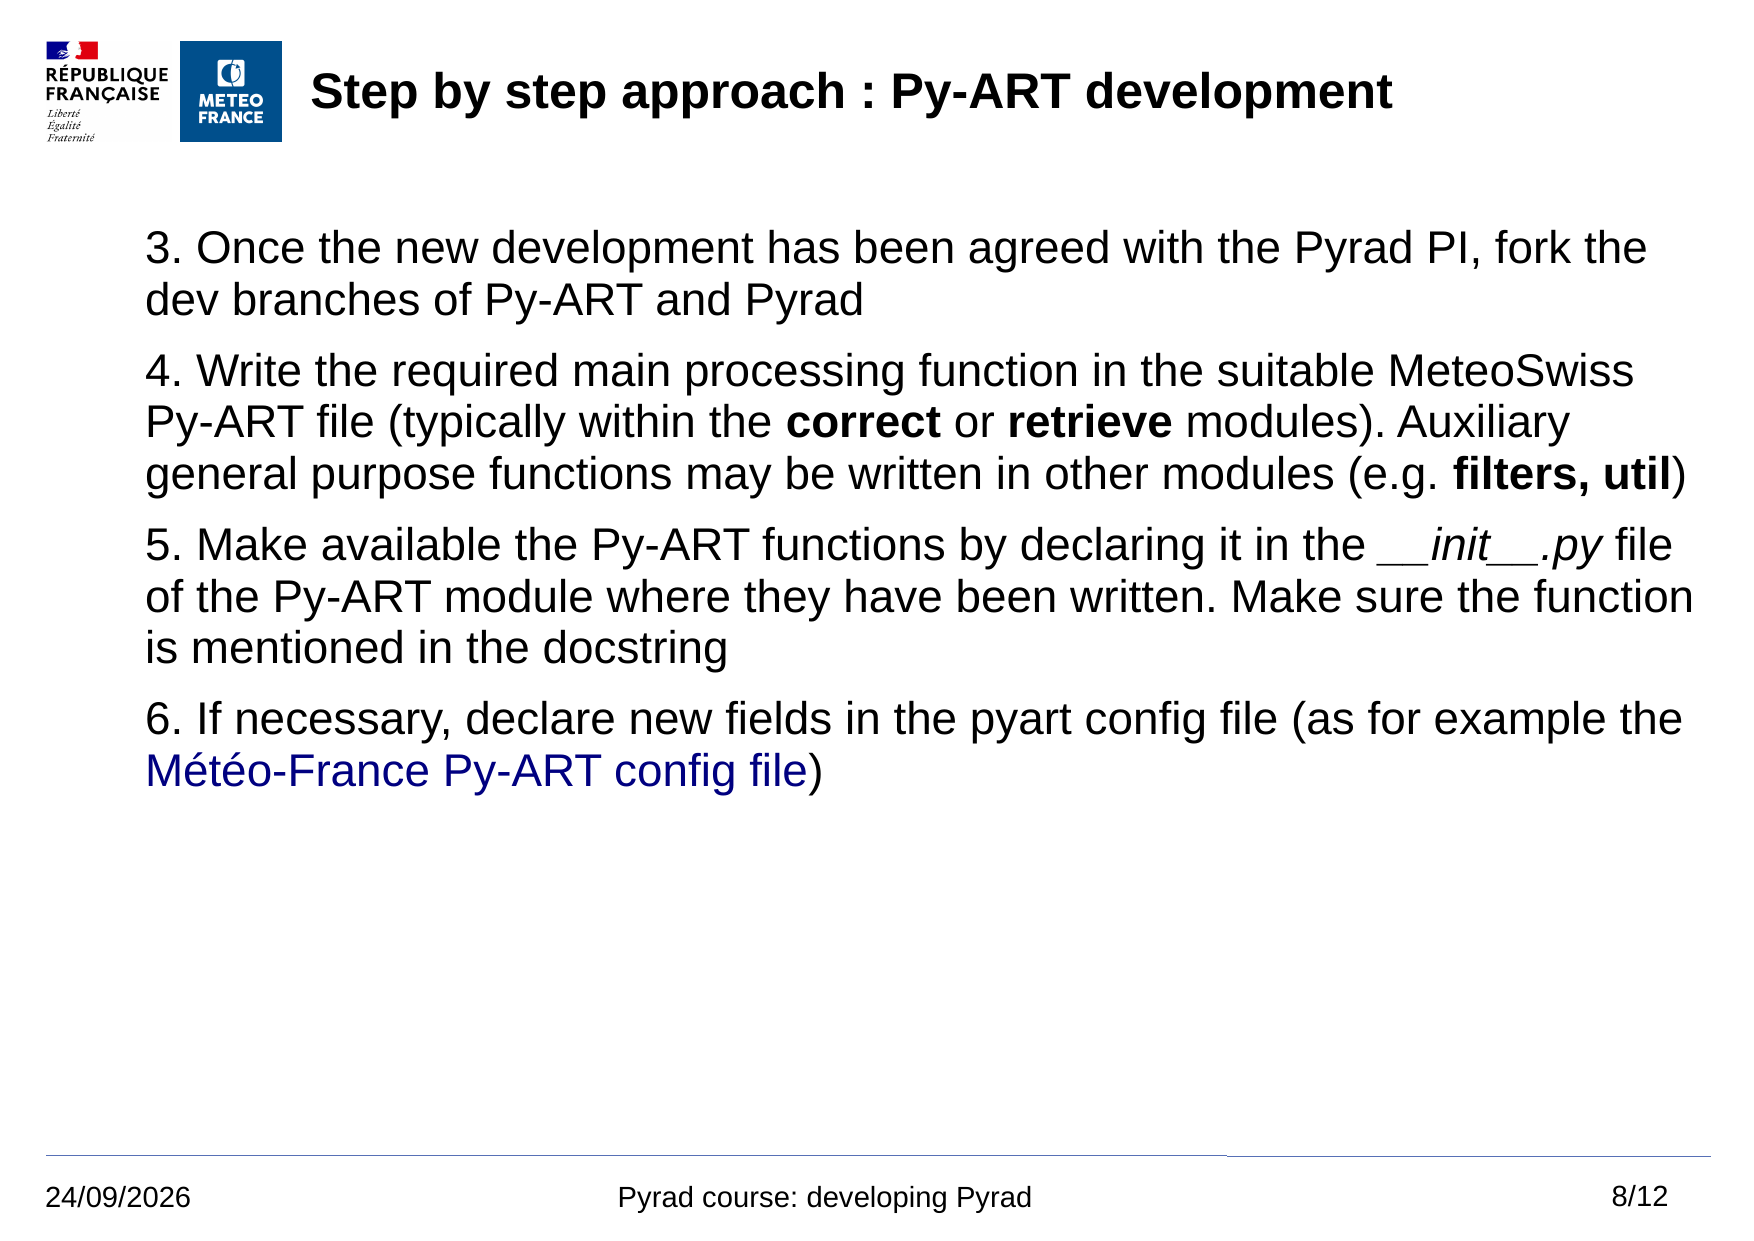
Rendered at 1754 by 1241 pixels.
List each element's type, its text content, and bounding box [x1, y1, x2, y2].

title Step by step approach : Py-ART development [310, 40, 1697, 142]
picture [46, 41, 172, 142]
list 3. Once the new development has been agreed with the Pyrad PI, fork the dev branches of Py-ART and Pyrad 4. Write the required main processing function in the suitable MeteoSwiss Py-ART file (typically within the correct or retrieve modules). Auxiliary general purpose functions may be written in other modules (e.g. filters, util) 5. Make available the Py-ART functions by declaring it in the __init__.py file of the Py-ART module where they have been written. Make sure the function is mentioned in the docstring 6. If necessary, declare new fields in the pyart config file (as for example the Météo-France Py-ART config file) [44, 222, 1712, 1118]
picture [180, 41, 282, 142]
